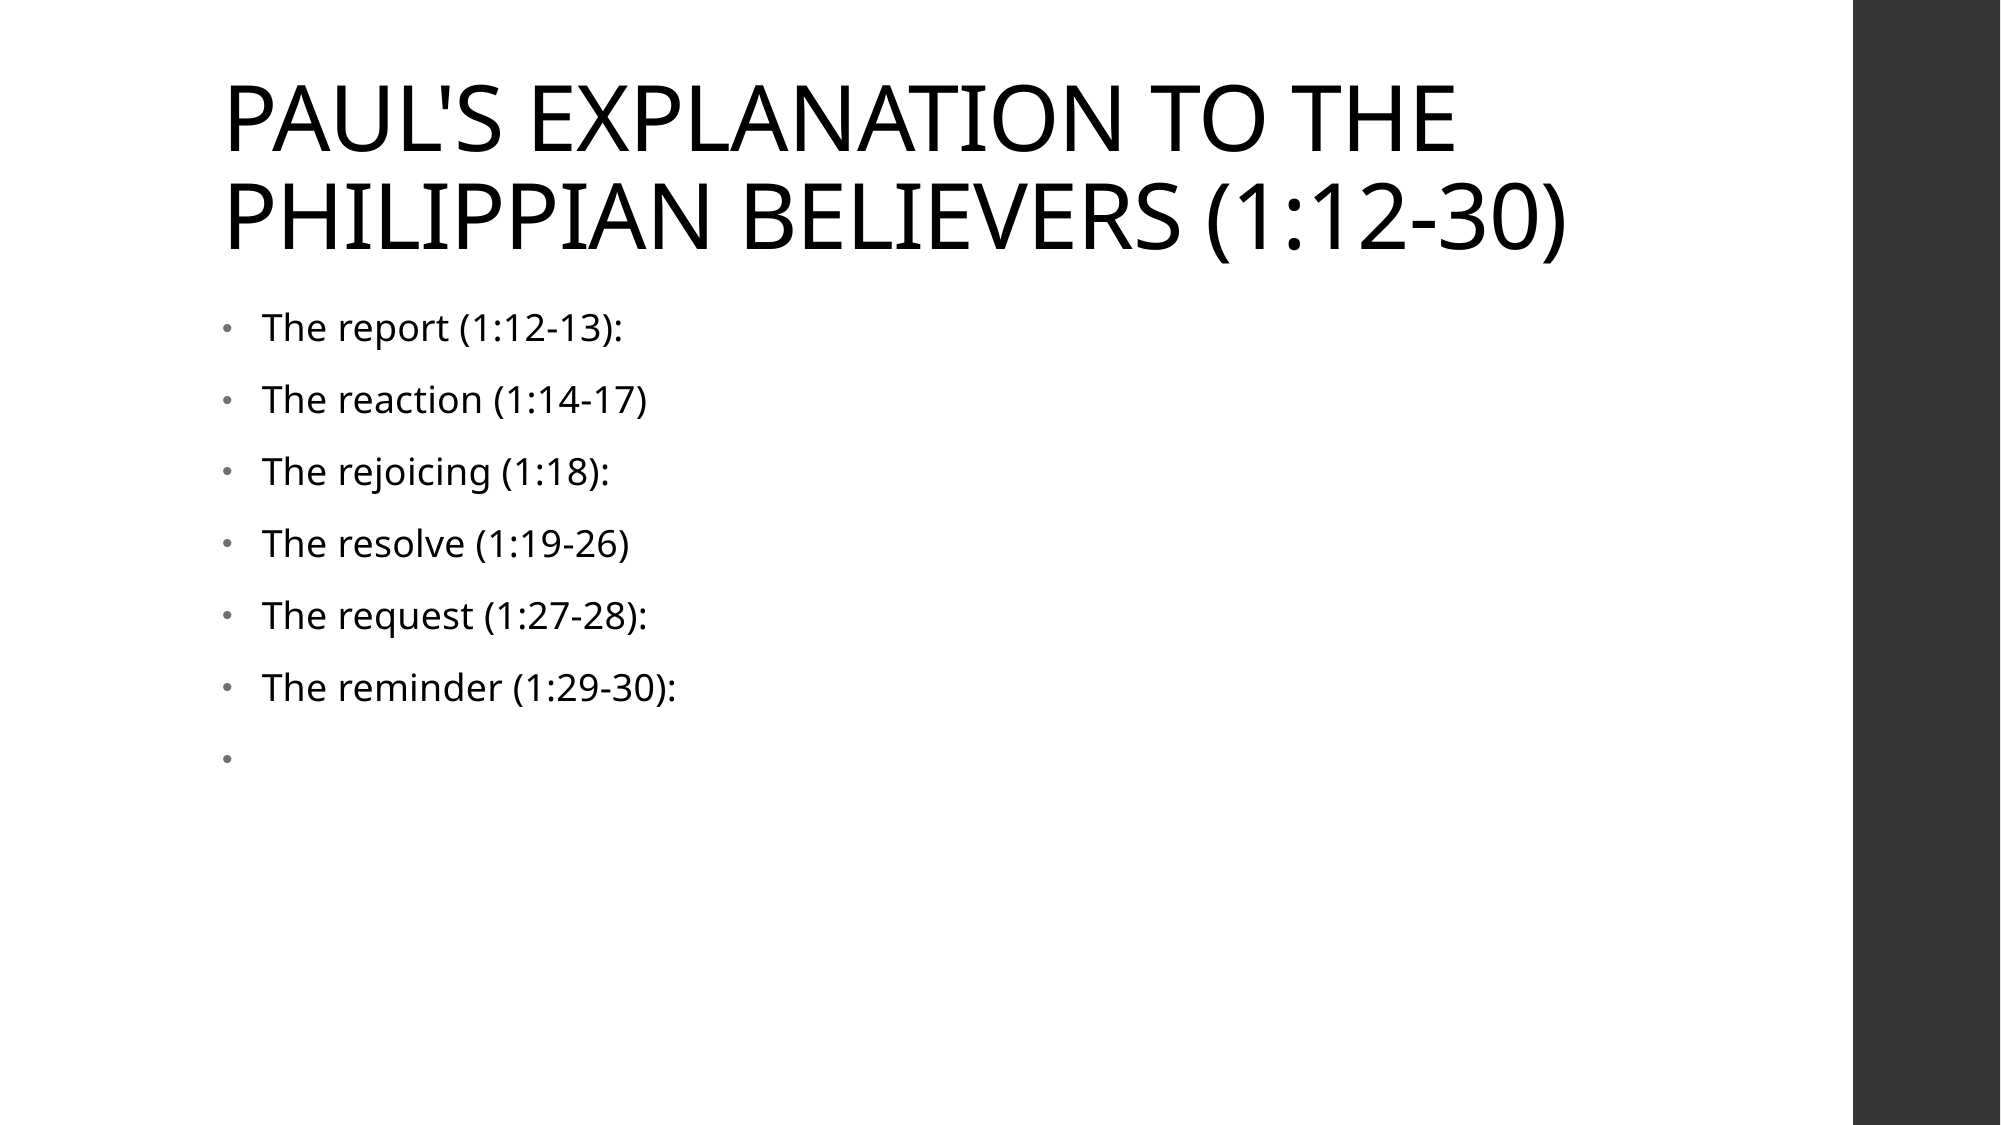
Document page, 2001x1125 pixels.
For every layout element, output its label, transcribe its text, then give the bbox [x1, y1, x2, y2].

title PAUL'S EXPLANATION TO THE PHILIPPIAN BELIEVERS (1:12-30) [206, 60, 1797, 278]
list The report (1:12-13): The reaction (1:14-17) The rejoicing (1:18): The resolve (1:19-26) The request (1:27-28): The reminder (1:29-30): [206, 299, 1617, 1014]
